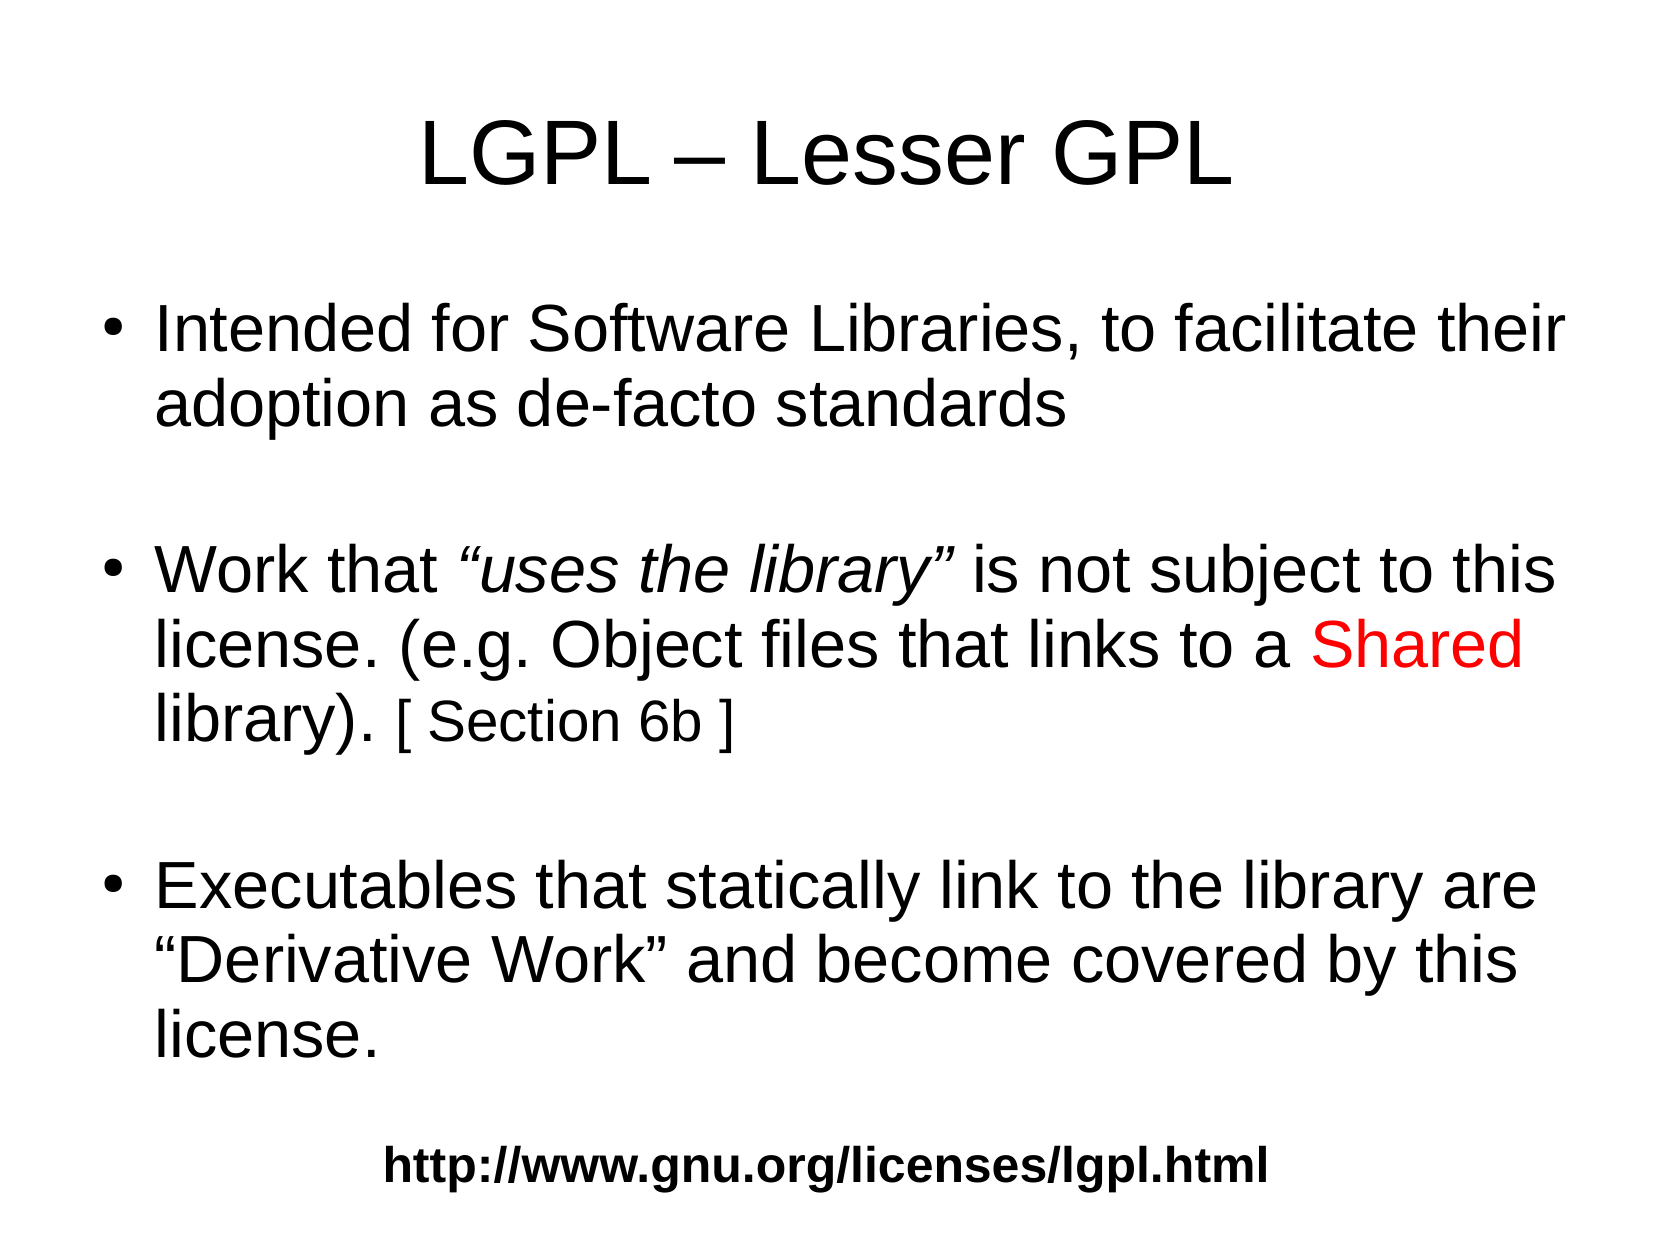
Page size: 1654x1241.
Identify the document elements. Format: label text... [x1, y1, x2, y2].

list Intended for Software Libraries, to facilitate their adoption as de-facto standards Work that “uses the library” is not subject to this license. (e.g. Object files that links to a Shared library). [ Section 6b ] Executables that statically link to the library are “Derivative Work” and become covered by this license. [68, 283, 1585, 1149]
text_box http://www.gnu.org/licenses/lgpl.html [192, 1149, 1461, 1202]
title LGPL – Lesser GPL [82, 49, 1571, 257]
